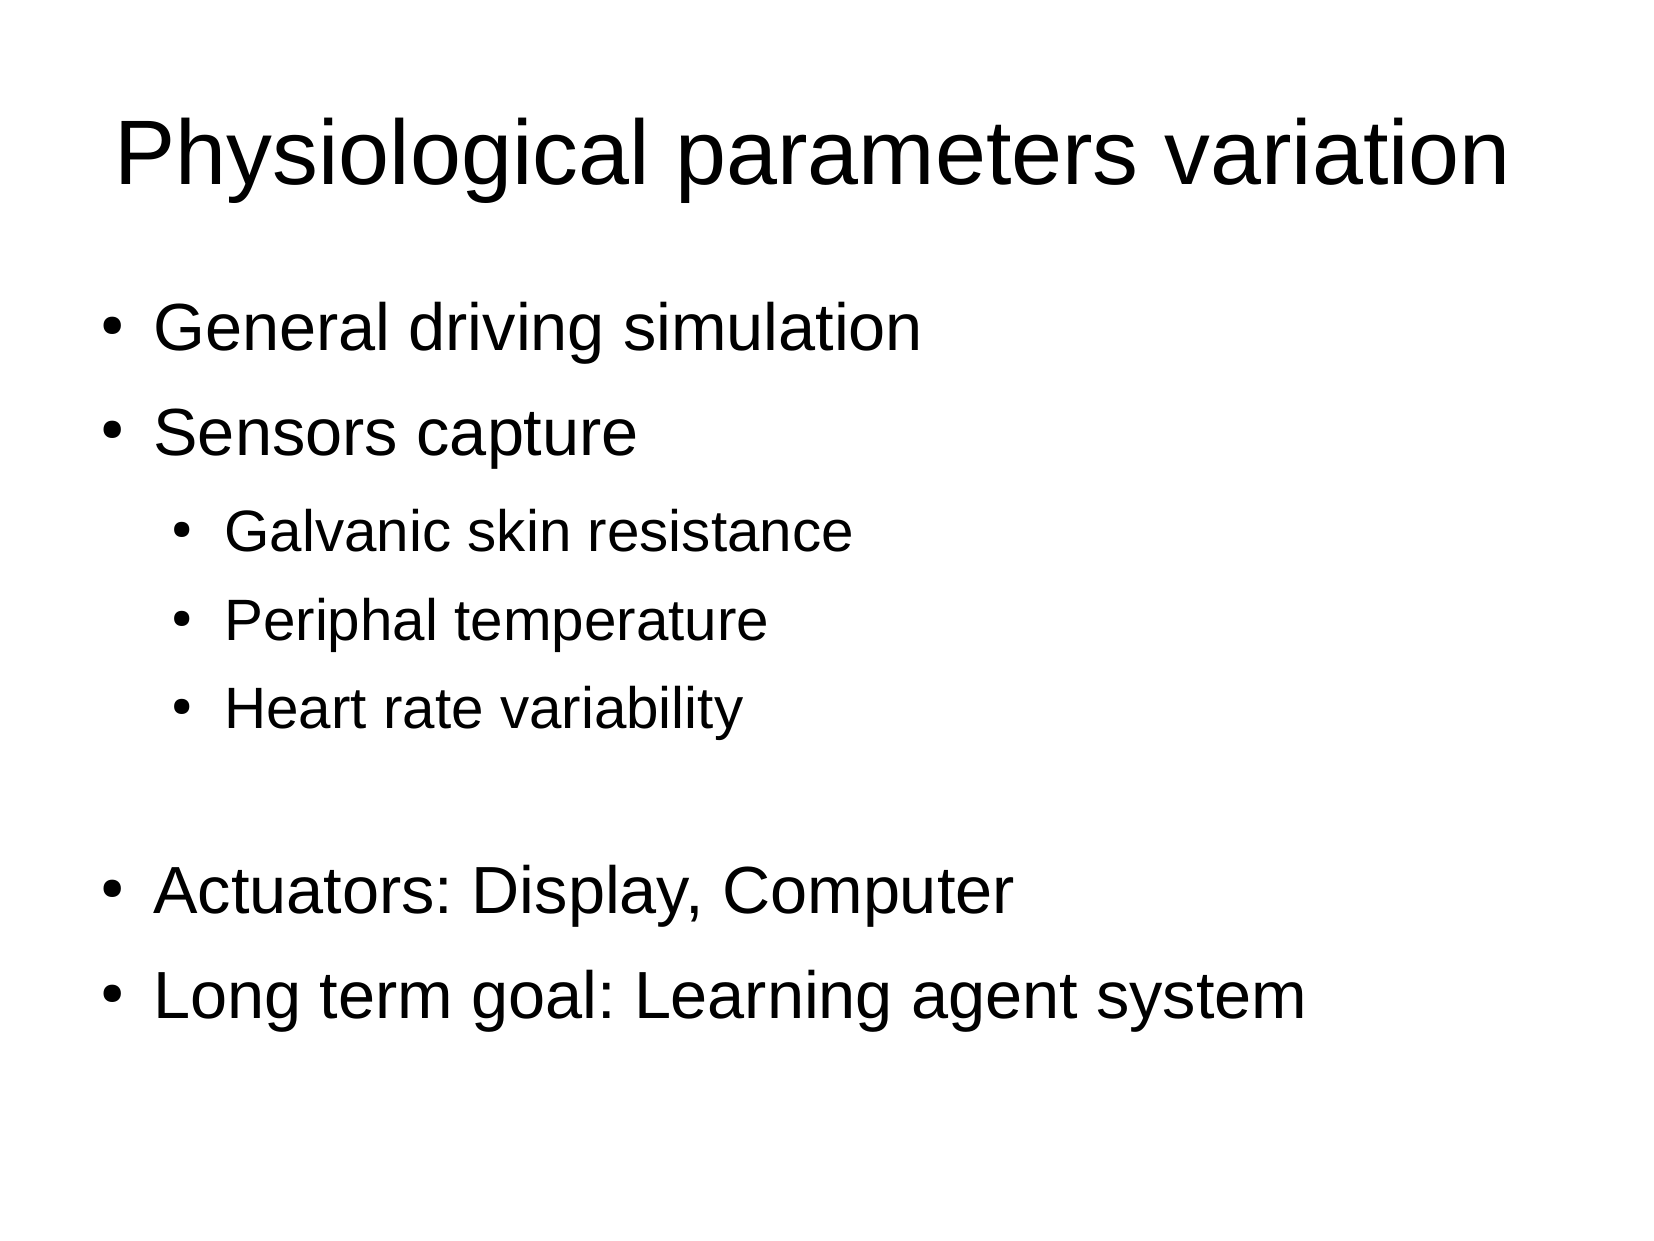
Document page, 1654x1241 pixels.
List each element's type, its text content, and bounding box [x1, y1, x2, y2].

title Physiological parameters variation [82, 49, 1571, 257]
list General driving simulation Sensors capture Galvanic skin resistance Periphal temperature Heart rate variability Actuators: Display, Computer Long term goal: Learning agent system [82, 290, 1571, 1032]
